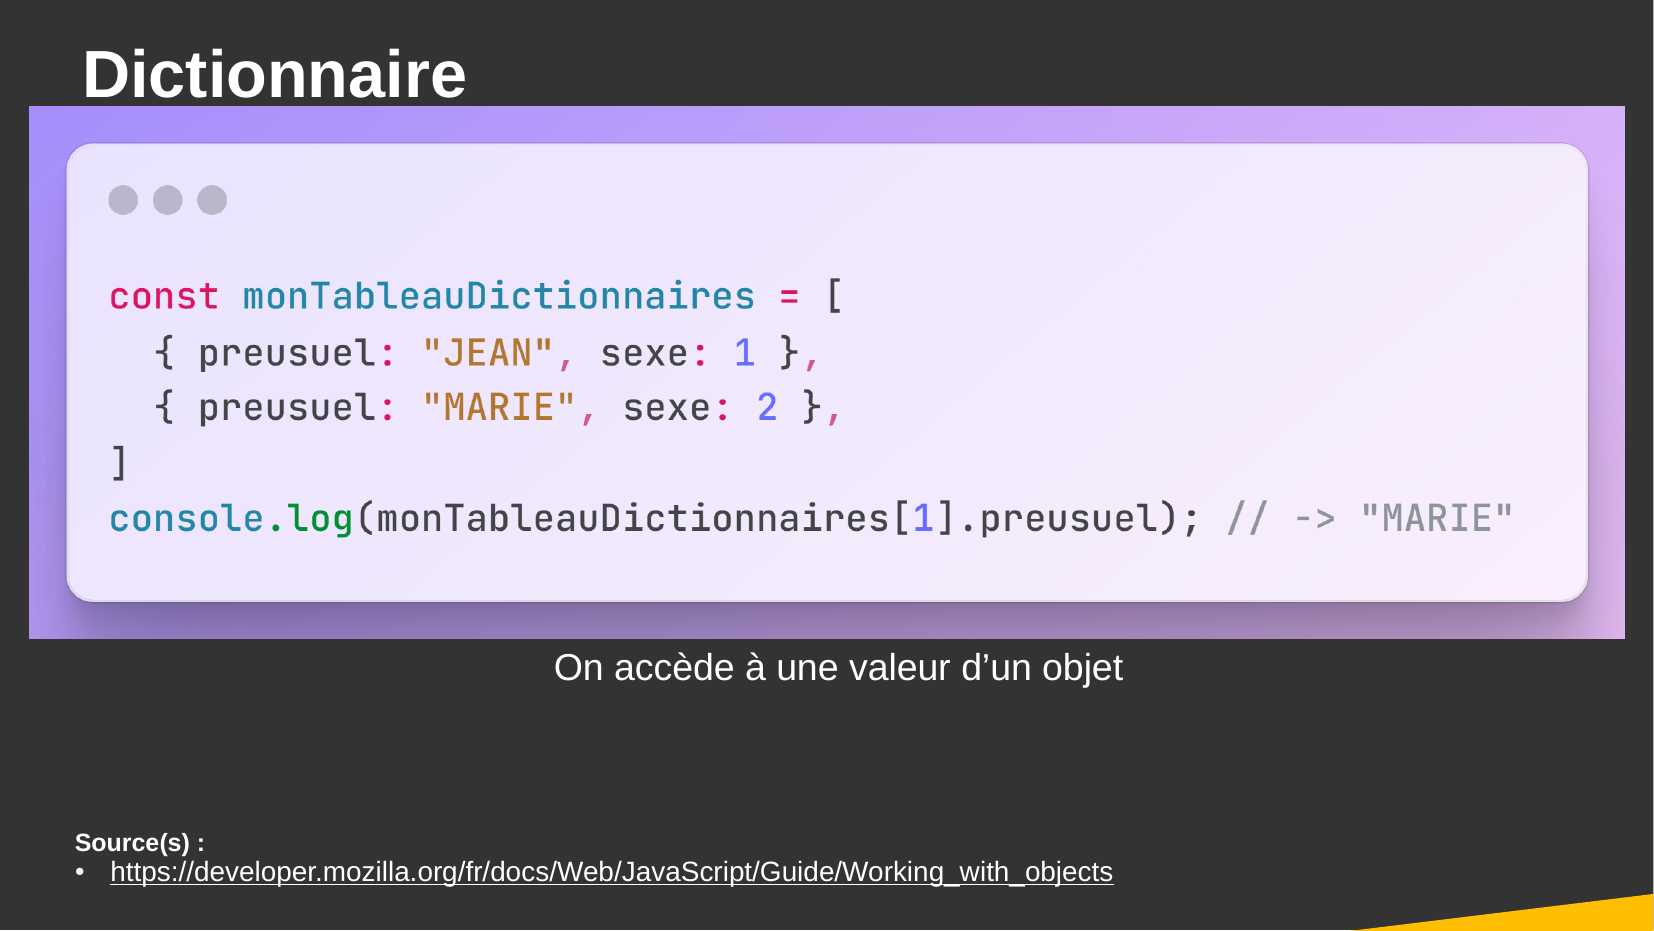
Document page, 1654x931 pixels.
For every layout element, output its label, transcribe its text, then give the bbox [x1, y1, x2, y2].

text_box On accède à une valeur d’un objet [94, 639, 1583, 738]
title Dictionnaire [82, 37, 1571, 106]
picture [29, 106, 1625, 639]
text_box Source(s) : https://developer.mozilla.org/fr/docs/Web/JavaScript/Guide/Working_with_objects [60, 821, 1583, 920]
text_box [1349, 893, 1654, 931]
